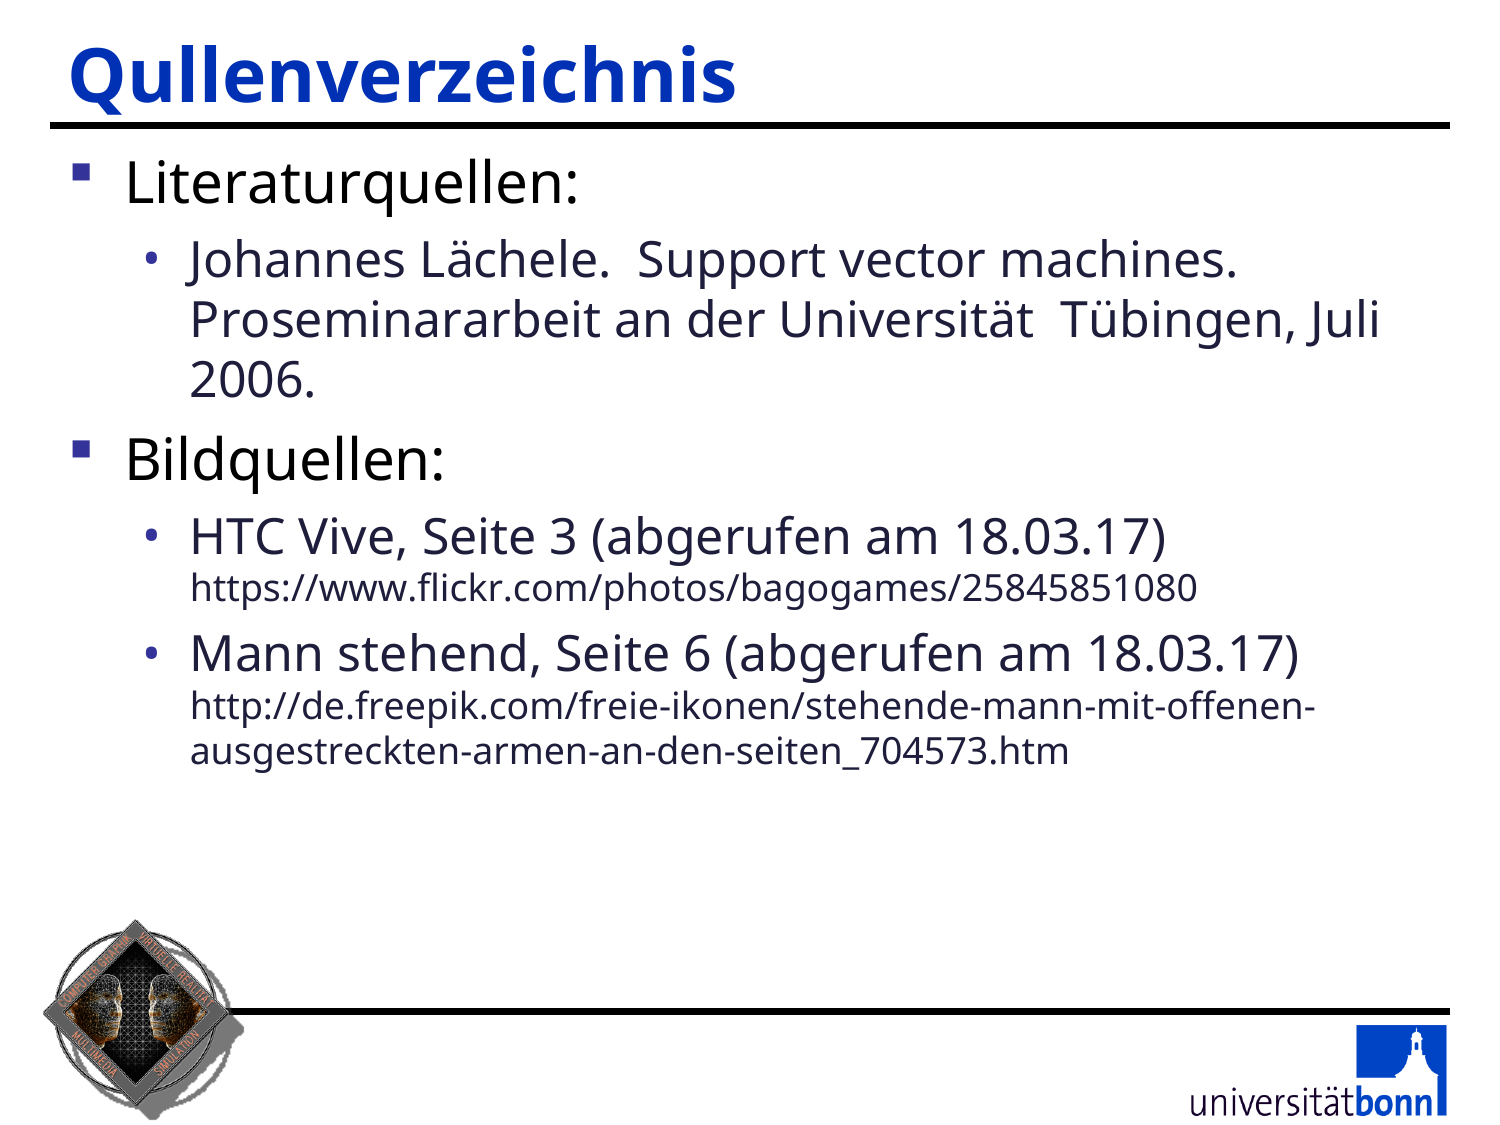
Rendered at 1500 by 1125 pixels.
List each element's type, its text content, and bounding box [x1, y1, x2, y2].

picture [1189, 1023, 1448, 1117]
picture [41, 917, 229, 1106]
title Qullenverzeichnis [53, 18, 1447, 126]
list Literaturquellen: Johannes Lächele. Support vector machines. Proseminararbeit an der Universität Tübingen, Juli 2006. Bildquellen: HTC Vive, Seite 3 (abgerufen am 18.03.17) https://www.flickr.com/photos/bagogames/25845851080 Mann stehend, Seite 6 (abgerufen am 18.03.17) http://de.freepik.com/freie-ikonen/stehende-mann-mit-offenen-ausgestreckten-armen-an-den-seiten_704573.htm [53, 137, 1447, 1012]
